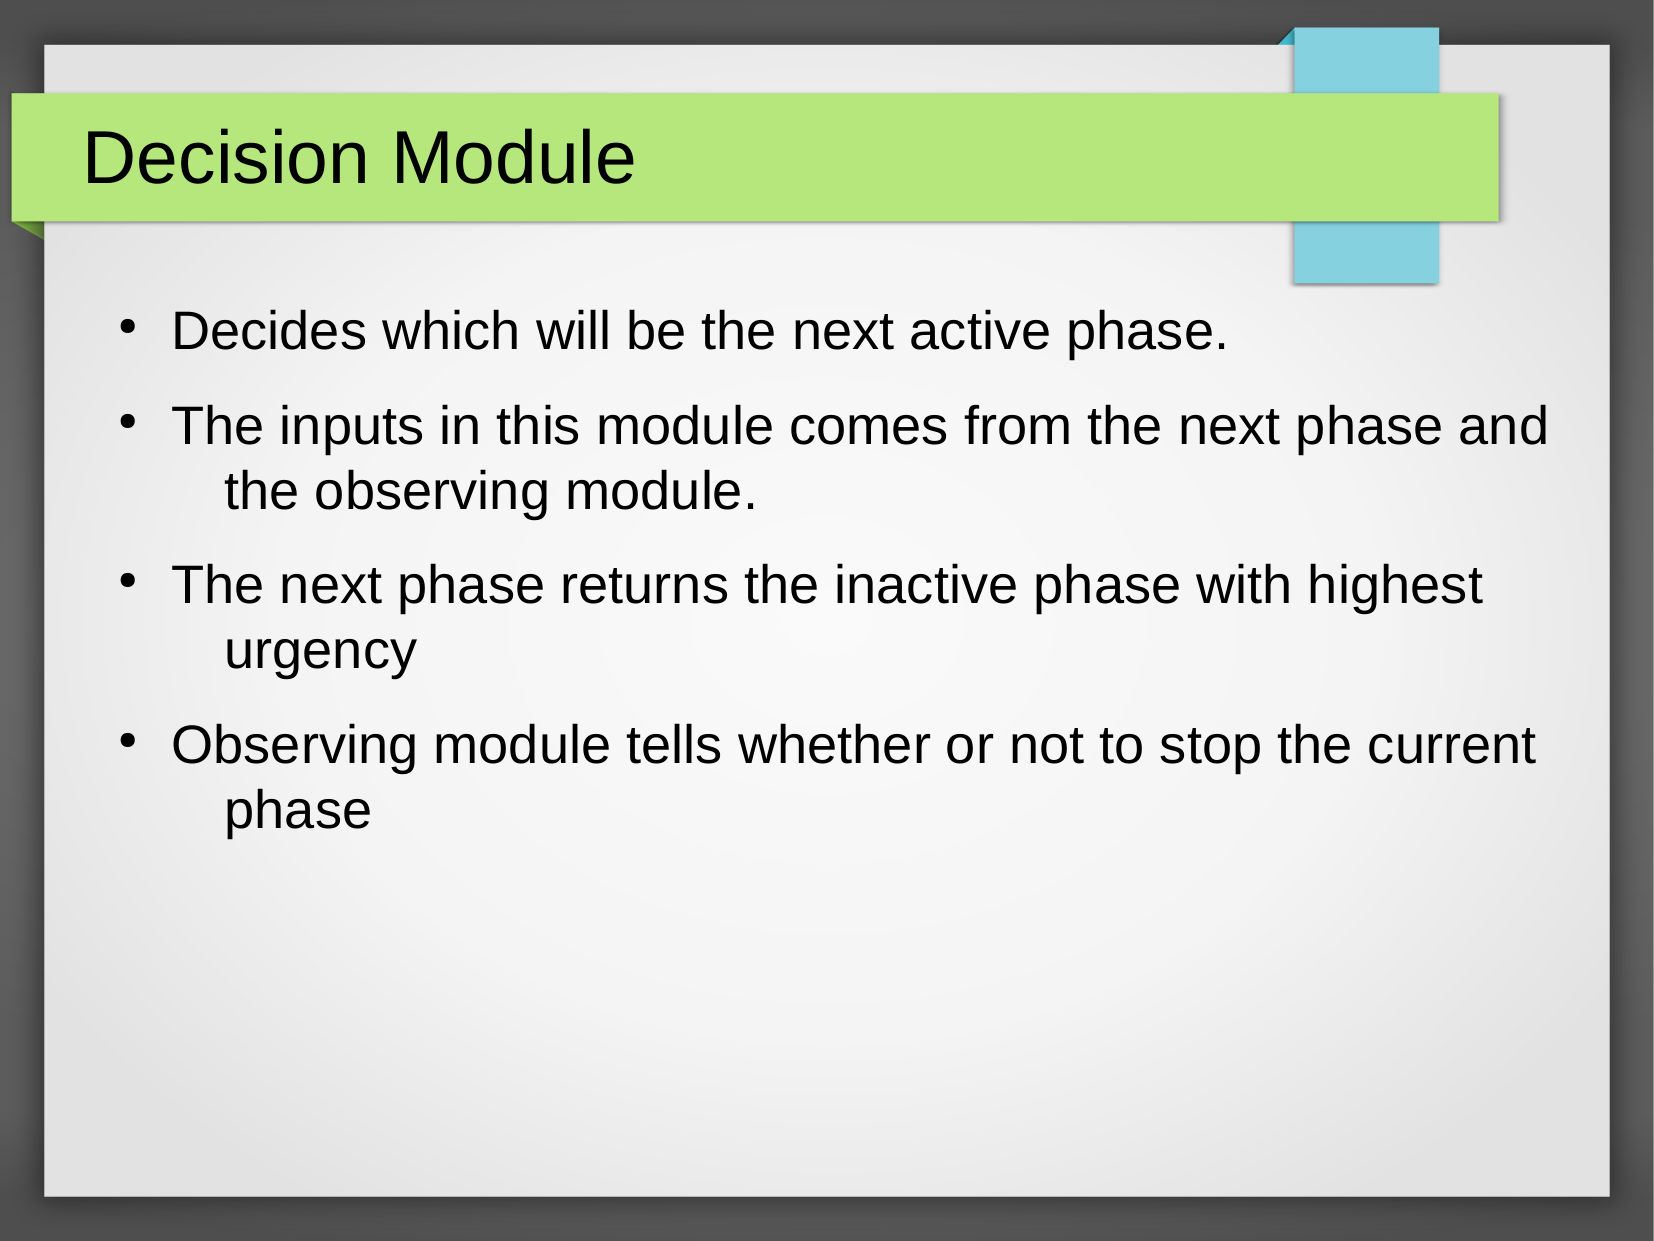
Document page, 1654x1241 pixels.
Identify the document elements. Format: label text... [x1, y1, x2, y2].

title Decision Module [82, 94, 1264, 213]
list Decides which will be the next active phase. The inputs in this module comes from the next phase and the observing module. The next phase returns the inactive phase with highest urgency Observing module tells whether or not to stop the current phase [82, 295, 1571, 1015]
